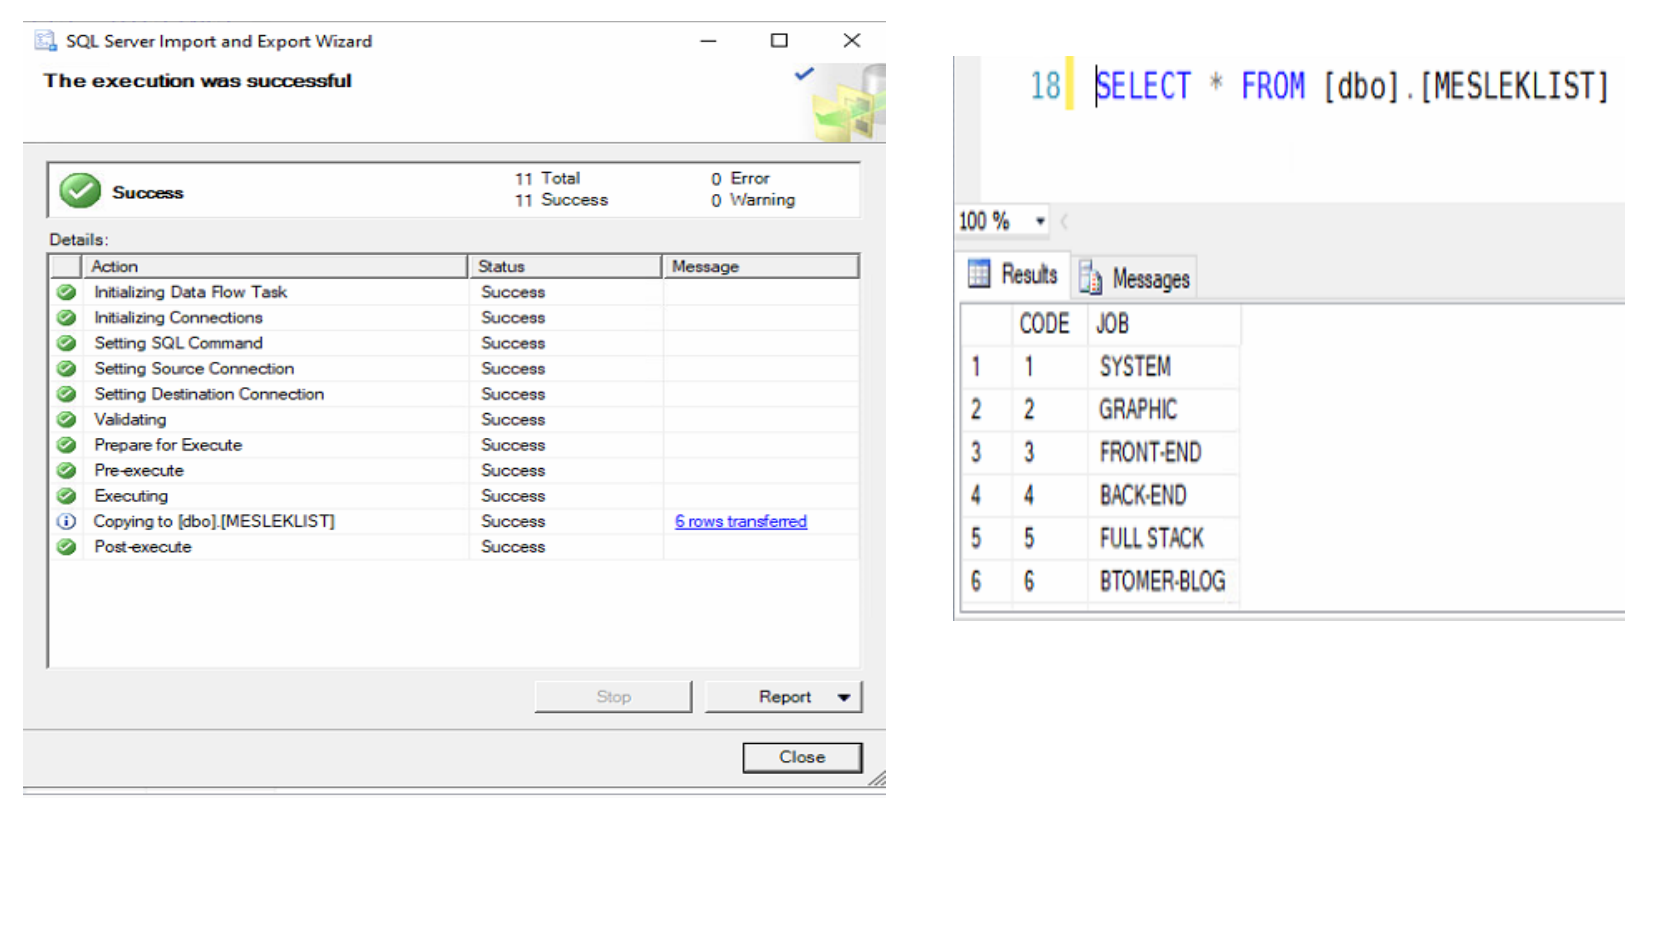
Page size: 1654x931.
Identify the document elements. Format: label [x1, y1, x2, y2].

picture [23, 21, 886, 798]
title [886, 37, 1571, 193]
picture [953, 56, 1625, 621]
